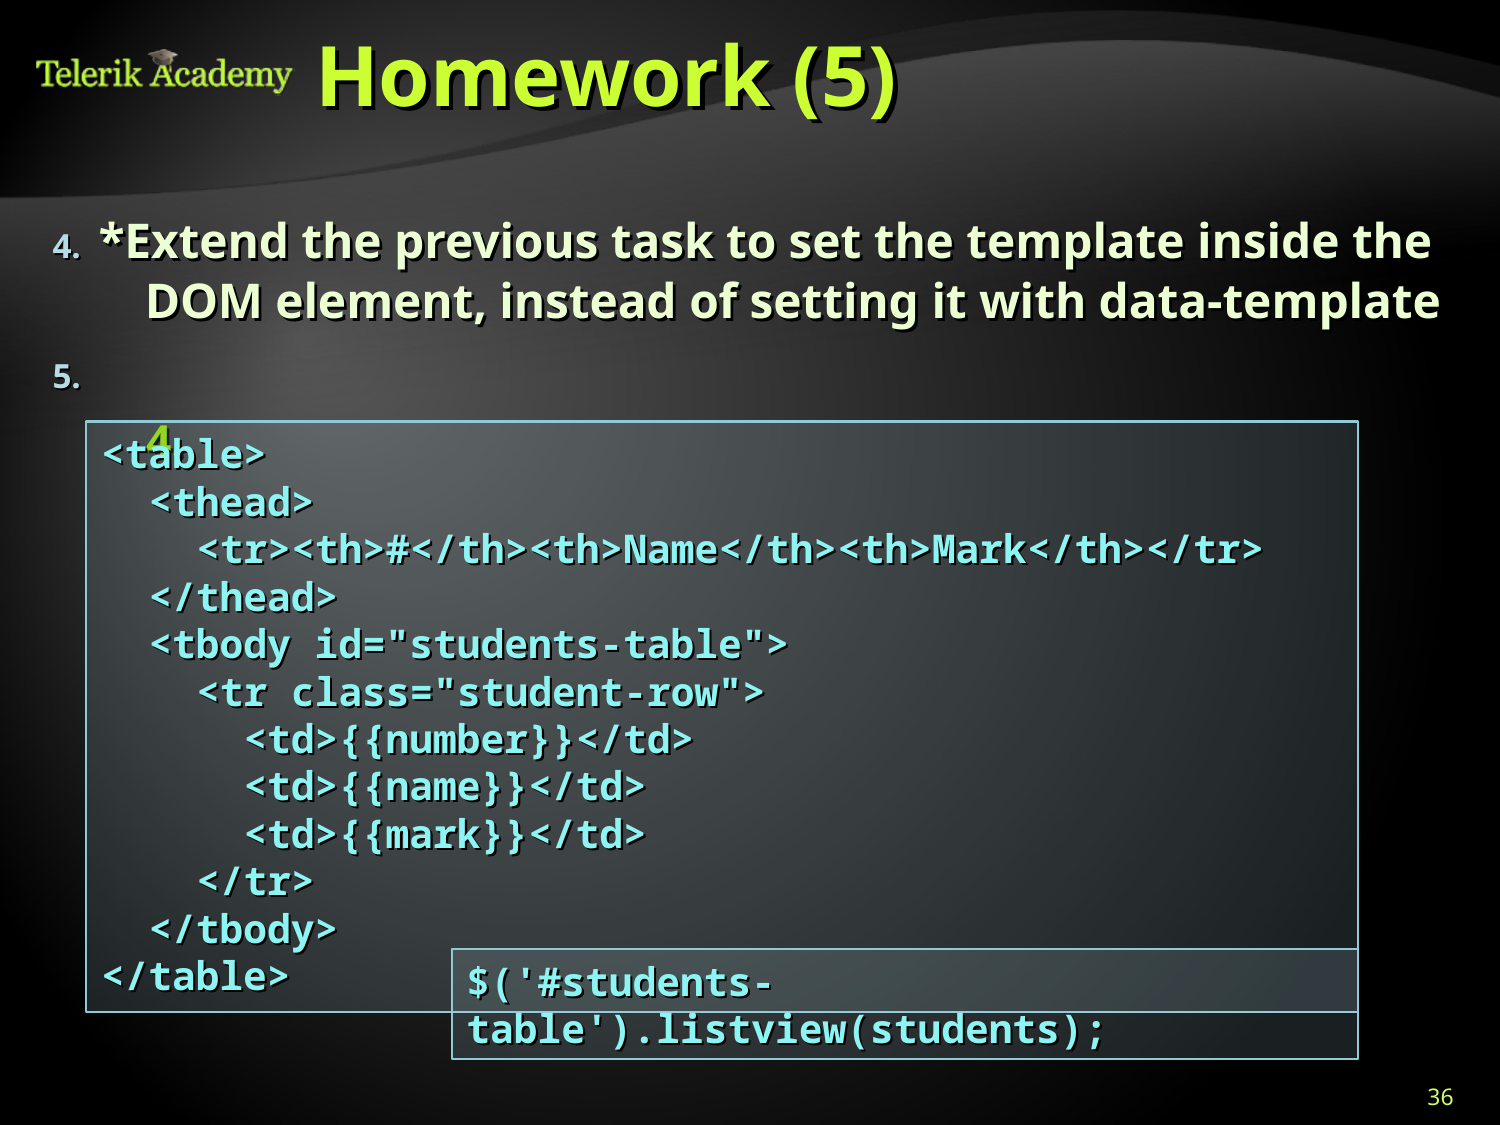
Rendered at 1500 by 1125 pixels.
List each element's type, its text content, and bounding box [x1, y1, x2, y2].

text_box $('#students-table').listview(students); [451, 949, 1358, 1013]
list *Extend the previous task to set the template inside the DOM element, instead of setting it with data-template [37, 200, 1463, 386]
title Homework (5) [300, 12, 1463, 150]
text_box <table> <thead> <tr><th>#</th><th>Name</th><th>Mark</th></tr> </thead> <tbody id="students-table"> <tr class="student-row"> <td>{{number}}</td> <td>{{name}}</td> <td>{{mark}}</td> </tr> </tbody> </table> [85, 421, 1358, 1013]
text_box 36 [1412, 1074, 1488, 1113]
